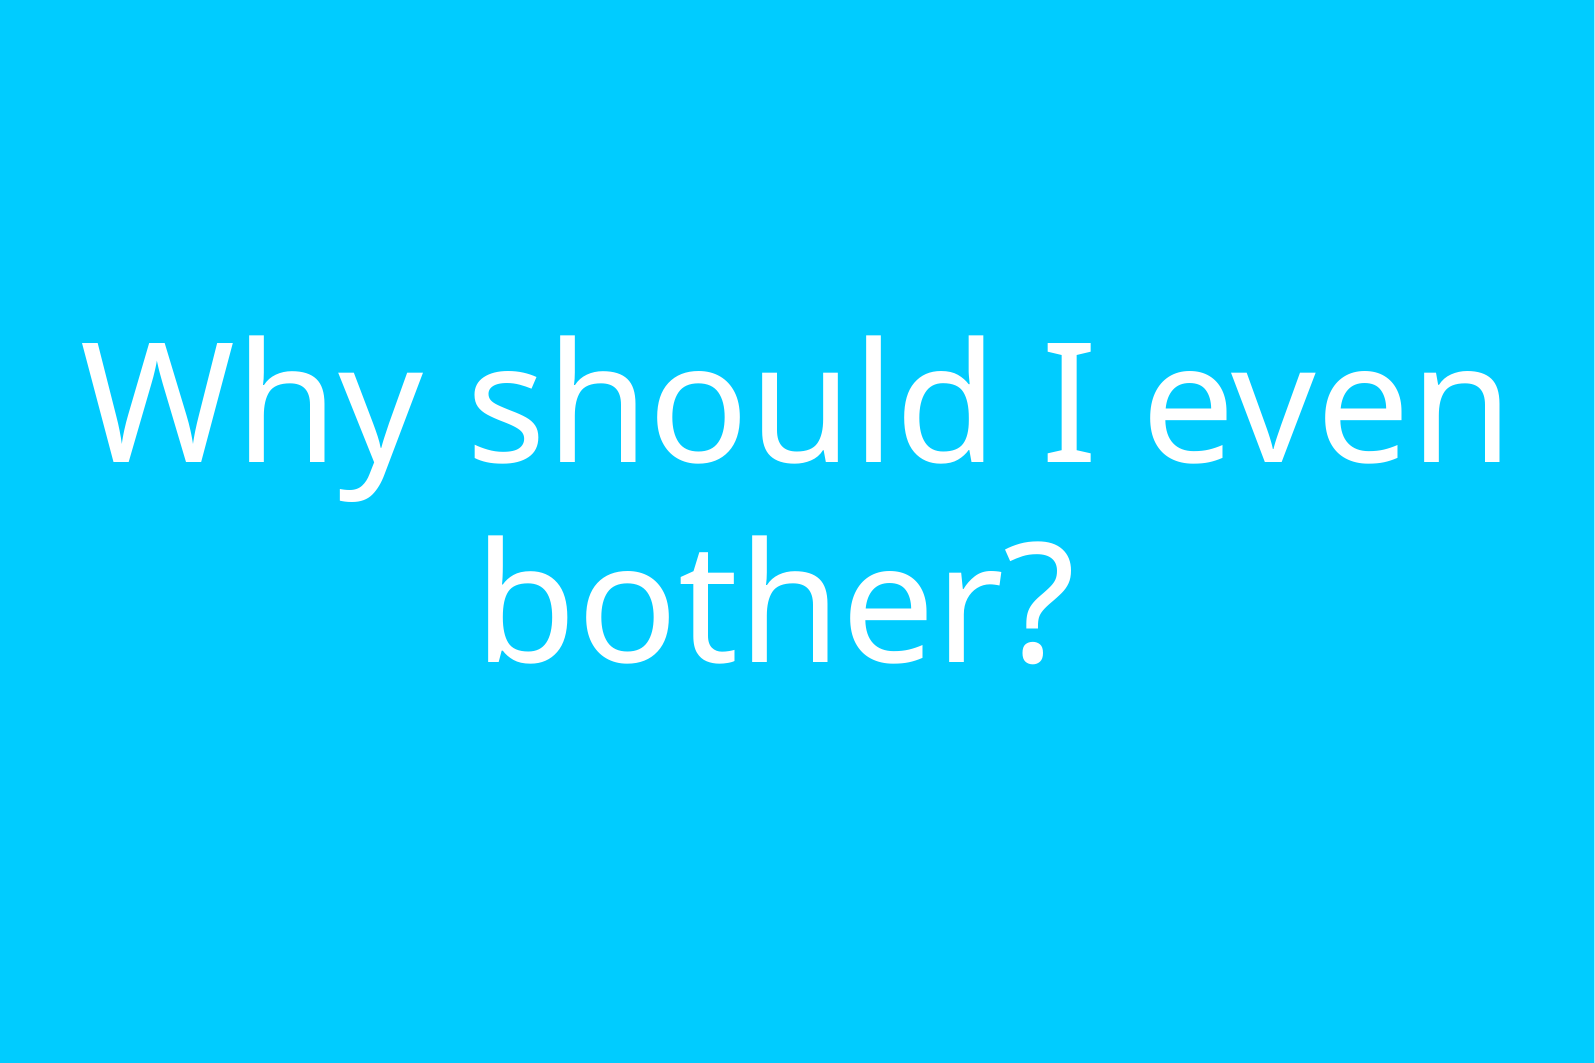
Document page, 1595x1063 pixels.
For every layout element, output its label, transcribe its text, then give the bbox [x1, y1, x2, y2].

text_box Why should I even bother? [79, 42, 1515, 951]
